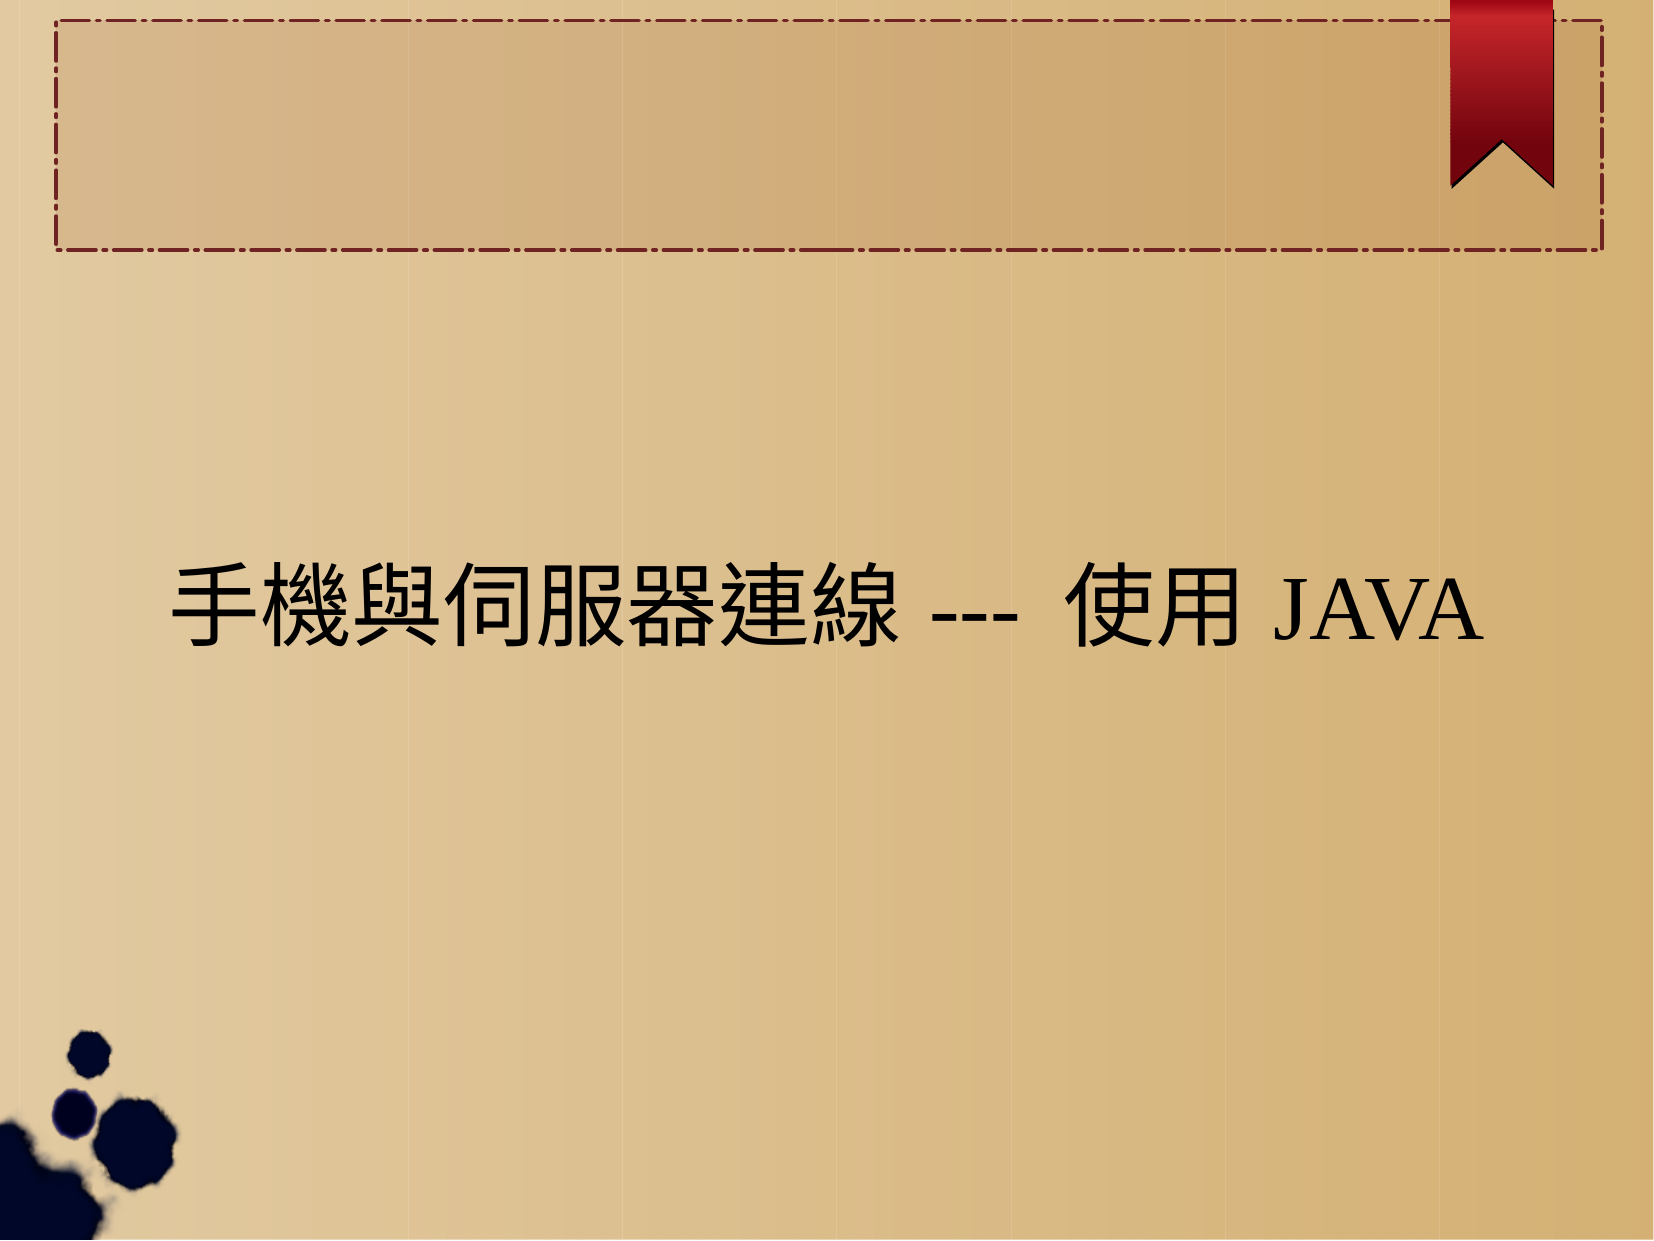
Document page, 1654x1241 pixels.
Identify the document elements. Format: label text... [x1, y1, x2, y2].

title 手機與伺服器連線--- 使用JAVA [82, 496, 1571, 704]
